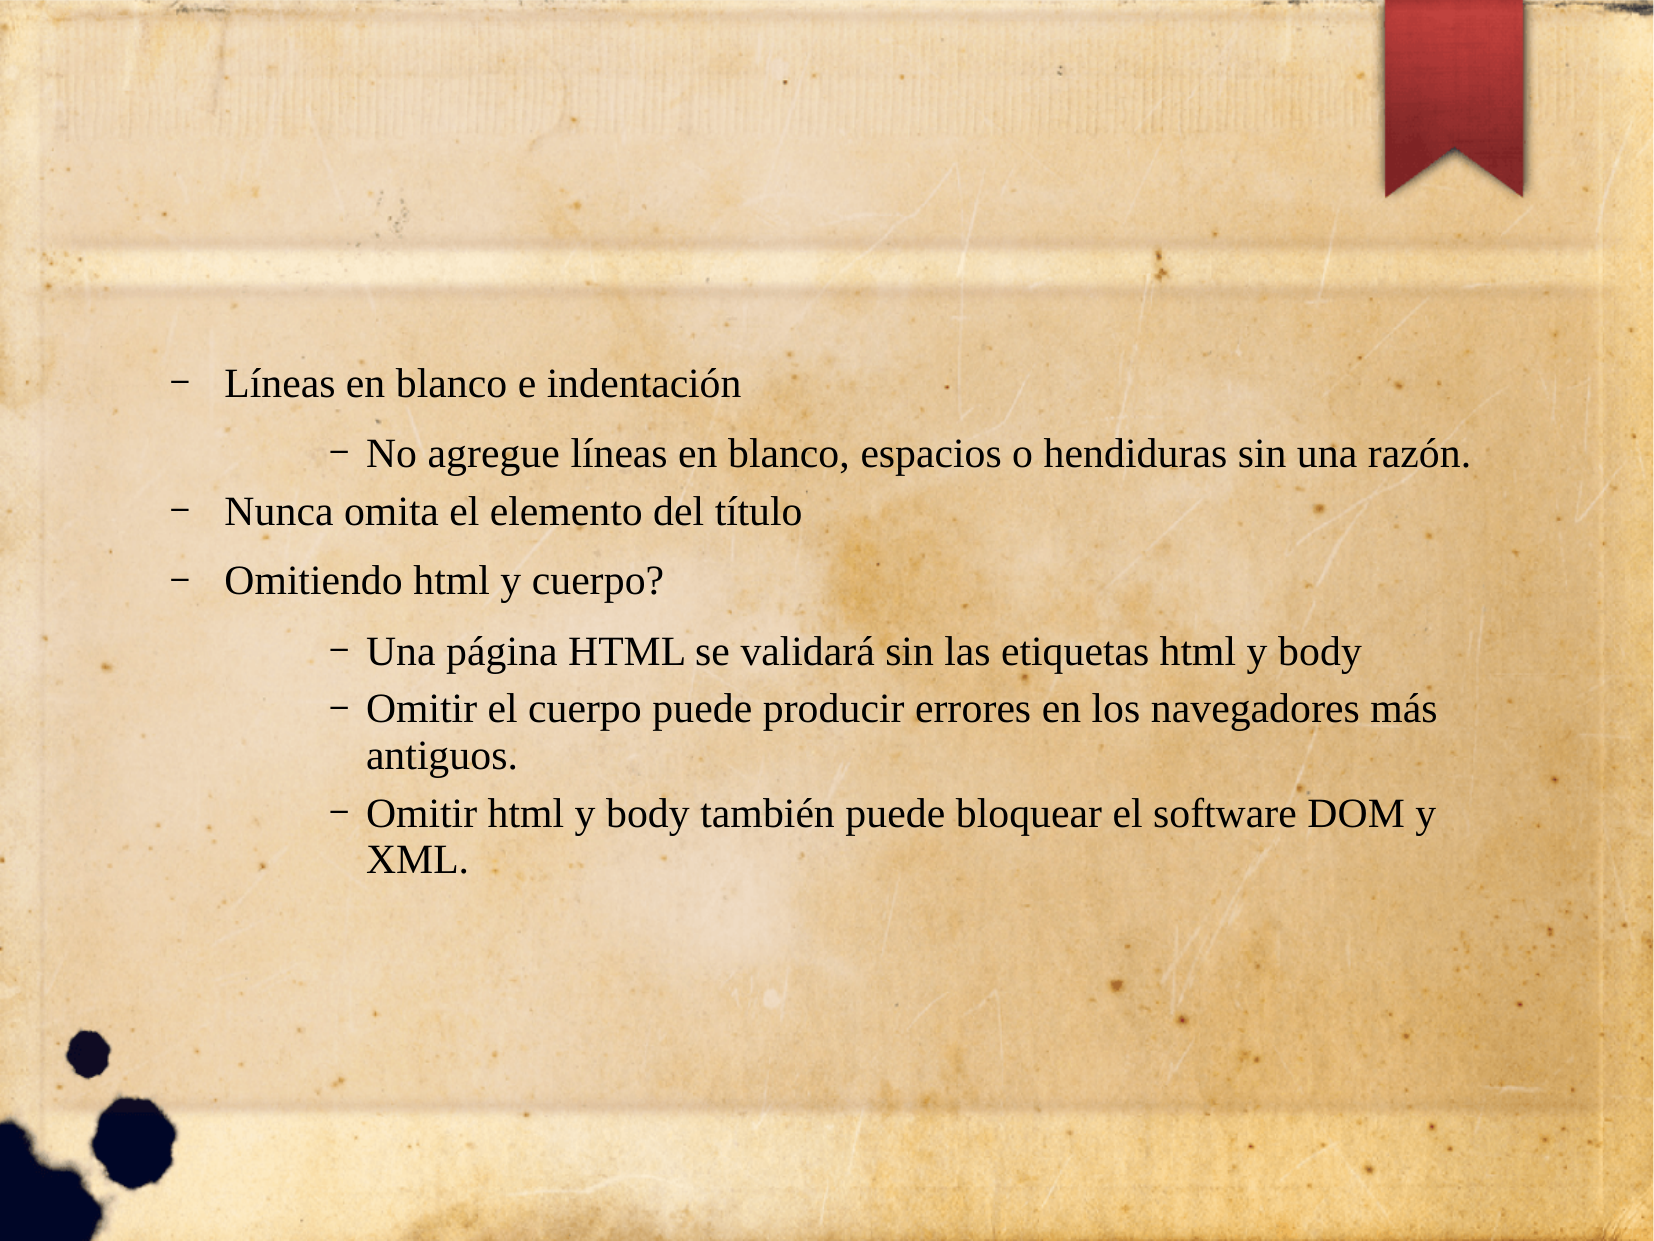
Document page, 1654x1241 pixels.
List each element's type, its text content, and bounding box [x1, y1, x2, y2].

list Líneas en blanco e indentación No agregue líneas en blanco, espacios o hendiduras sin una razón. Nunca omita el elemento del título Omitiendo html y cuerpo? Una página HTML se validará sin las etiquetas html y body Omitir el cuerpo puede producir errores en los navegadores más antiguos. Omitir html y body también puede bloquear el software DOM y XML. [82, 290, 1538, 1010]
picture [0, 0, 1654, 1241]
